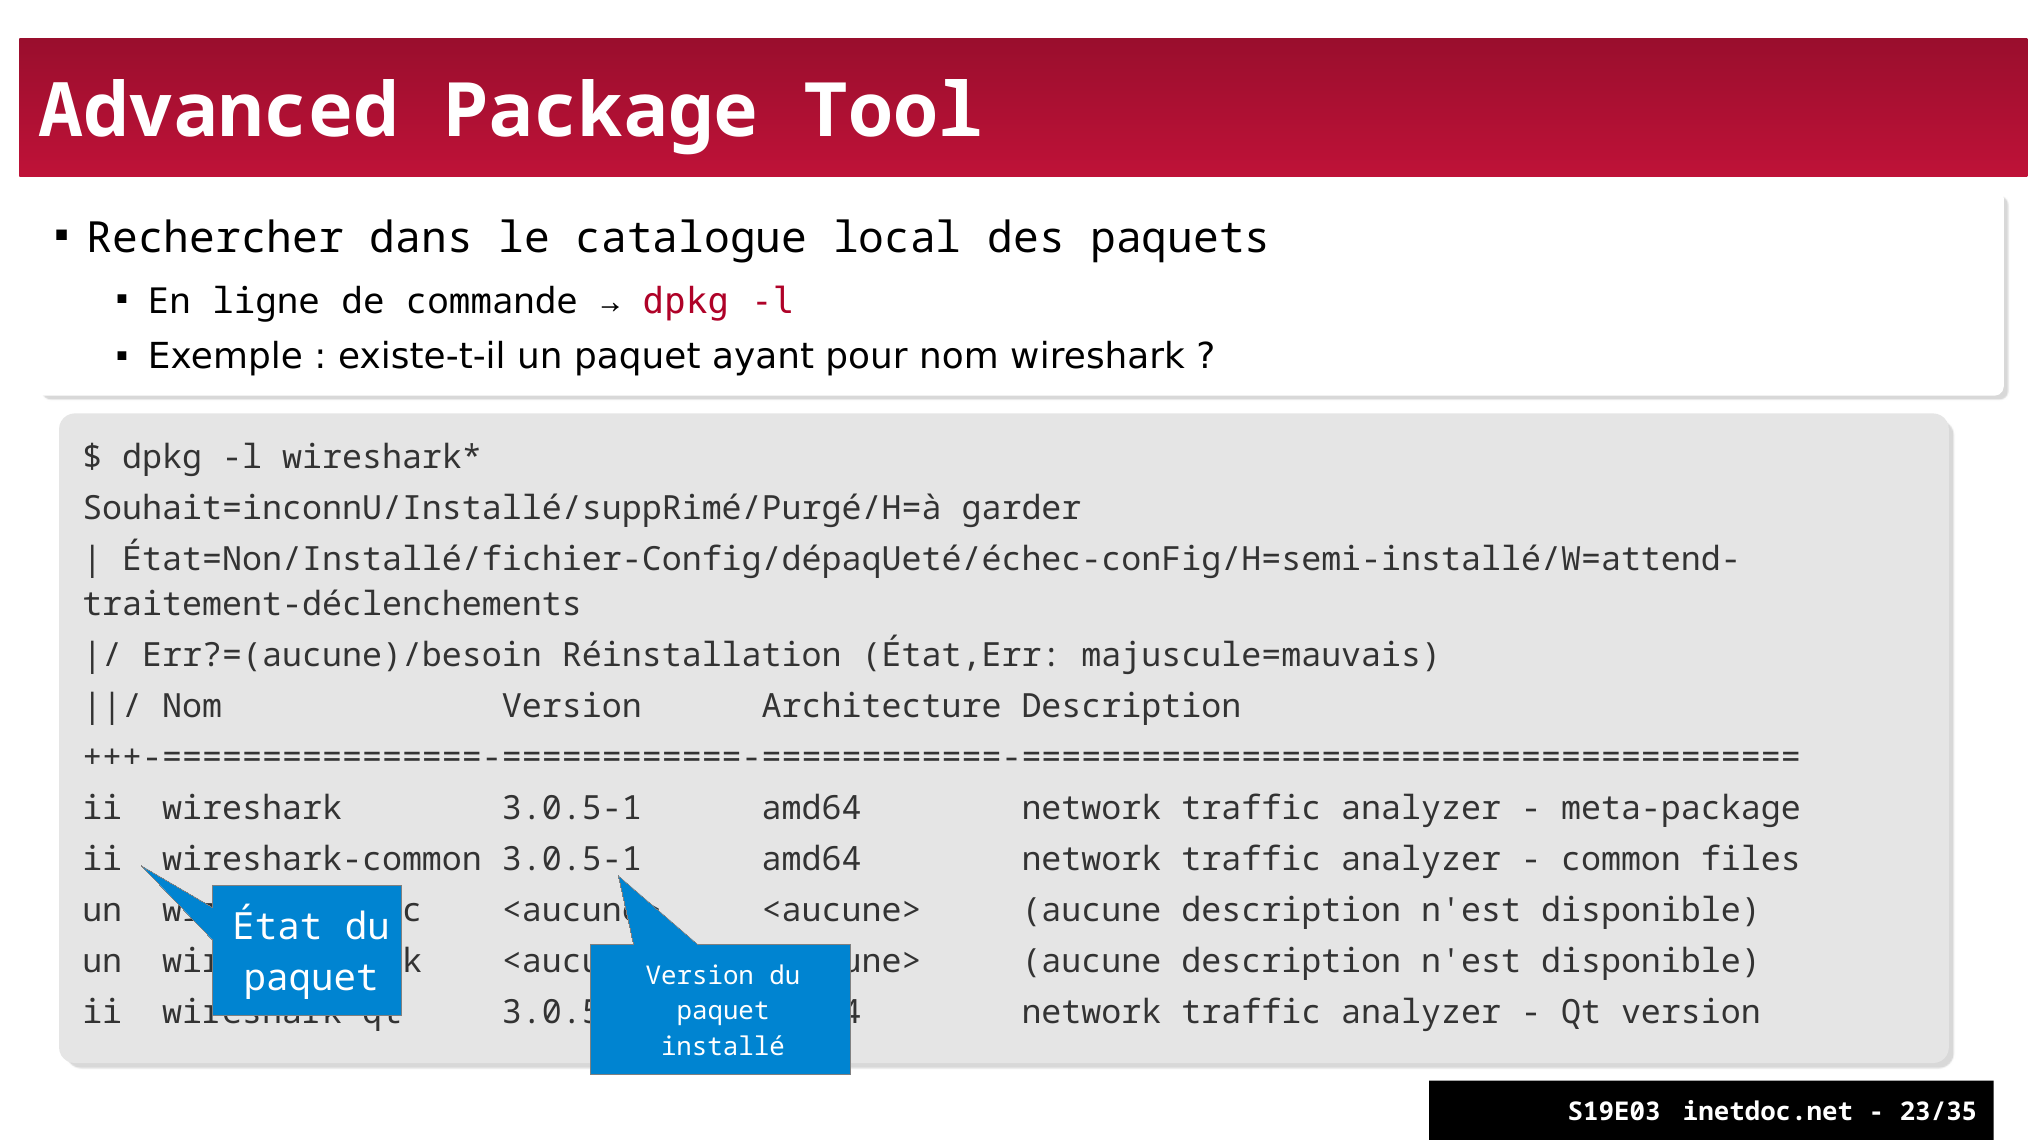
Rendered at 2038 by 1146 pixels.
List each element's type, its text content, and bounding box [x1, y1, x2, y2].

text_box $ dpkg -l wireshark* Souhait=inconnU/Installé/suppRimé/Purgé/H=à garder | État=Non/Installé/fichier-Config/dépaqUeté/échec-conFig/H=semi-installé/W=attend-traitement-déclenchements |/ Err?=(aucune)/besoin Réinstallation (État,Err: majuscule=mauvais) ||/ Nom Version Architecture Description +++-================-============-============-======================================= ii wireshark 3.0.5-1 amd64 network traffic analyzer - meta-package ii wireshark-common 3.0.5-1 amd64 network traffic analyzer - common files un wireshark-doc <aucune> <aucune> (aucune description n'est disponible) un wireshark-gtk <aucune> <aucune> (aucune description n'est disponible) ii wireshark-qt 3.0.5-1 amd64 network traffic analyzer - Qt version [59, 413, 1949, 1064]
text_box État du paquet [141, 865, 402, 1016]
text_box Advanced Package Tool [19, 38, 2028, 177]
text_box S19E03 inetdoc.net - <numéro>/35 [1429, 1080, 1994, 1140]
text_box Version du paquet installé [590, 875, 851, 1075]
text_box Rechercher dans le catalogue local des paquets En ligne de commande → dpkg -l Exemple : existe-t-il un paquet ayant pour nom wireshark ? [35, 188, 2004, 396]
